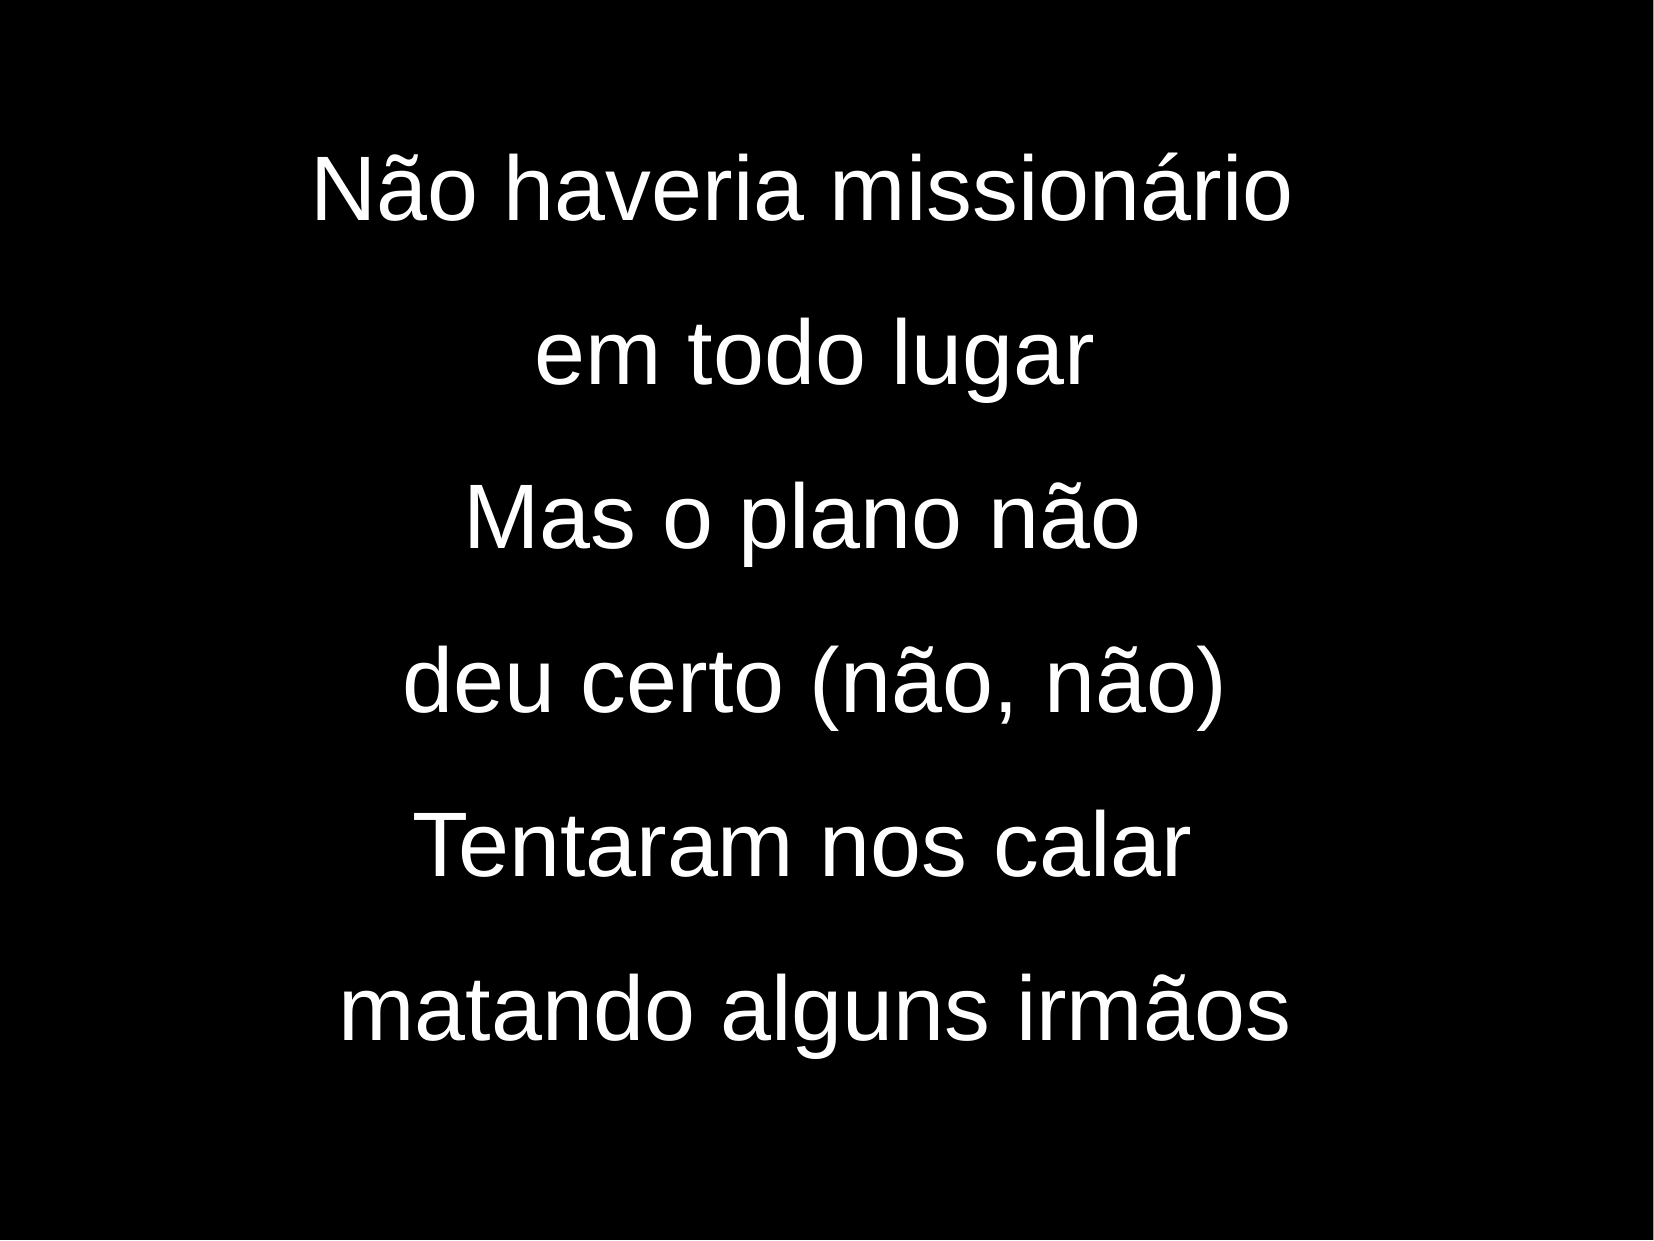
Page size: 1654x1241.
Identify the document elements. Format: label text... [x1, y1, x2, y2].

text_box Não haveria missionário em todo lugar Mas o plano não deu certo (não, não) Tentaram nos calar matando alguns irmãos [18, 68, 1613, 1009]
